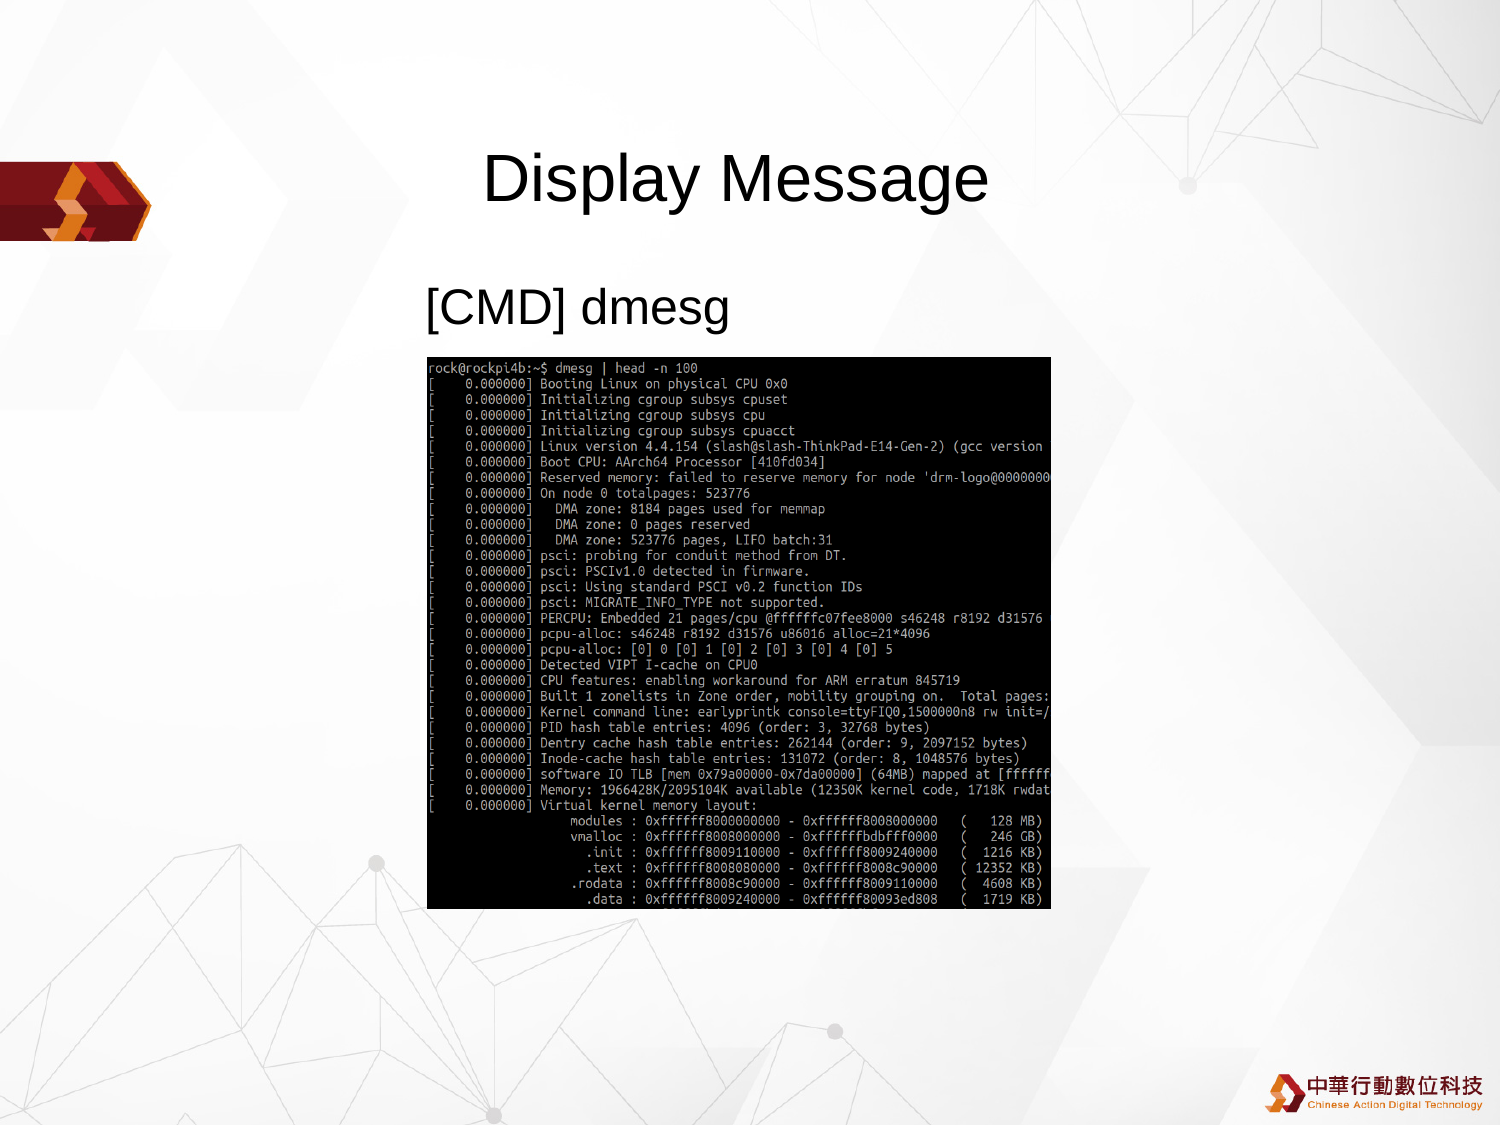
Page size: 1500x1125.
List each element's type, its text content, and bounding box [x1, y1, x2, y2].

picture [0, 0, 1500, 1125]
title Display Message [107, 101, 1367, 255]
text_box [CMD] dmesg [410, 267, 970, 343]
